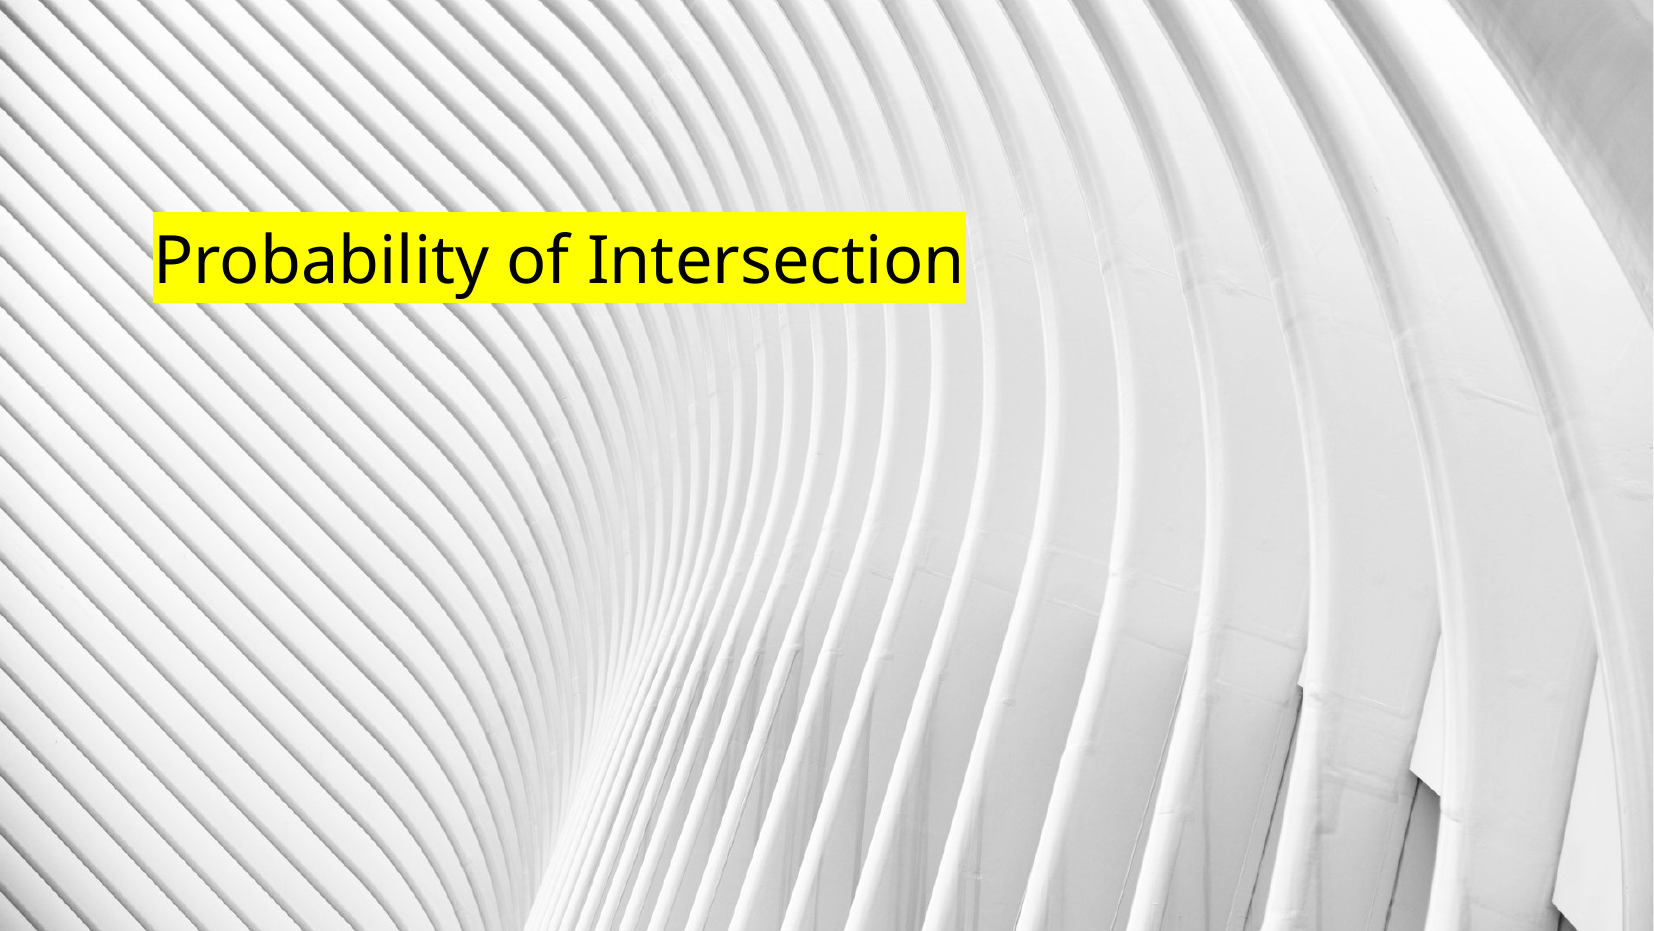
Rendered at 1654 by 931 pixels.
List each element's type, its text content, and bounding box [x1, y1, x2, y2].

picture [0, 0, 1654, 931]
list Probability of Intersection [82, 217, 1571, 839]
